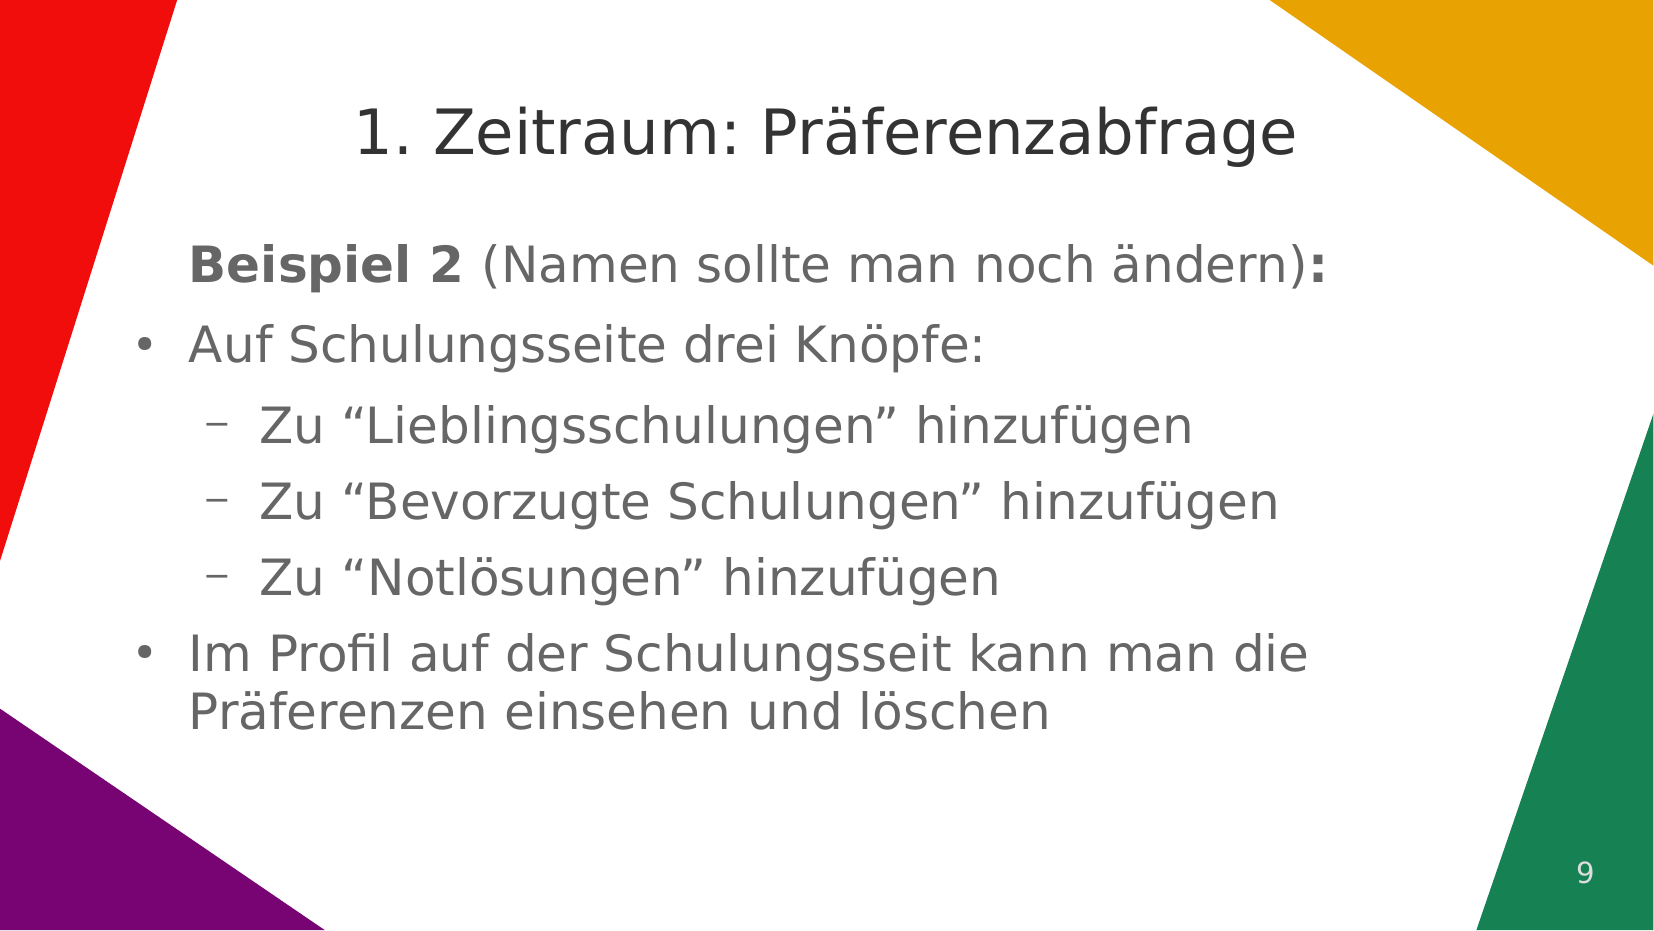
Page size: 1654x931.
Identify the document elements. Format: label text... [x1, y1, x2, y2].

list Beispiel 2 (Namen sollte man noch ändern): Auf Schulungsseite drei Knöpfe: Zu “Lieblingsschulungen” hinzufügen Zu “Bevorzugte Schulungen” hinzufügen Zu “Notlösungen” hinzufügen Im Profil auf der Schulungsseit kann man die Präferenzen einsehen und löschen [118, 236, 1536, 827]
title 1. Zeitraum: Präferenzabfrage [118, 59, 1536, 207]
